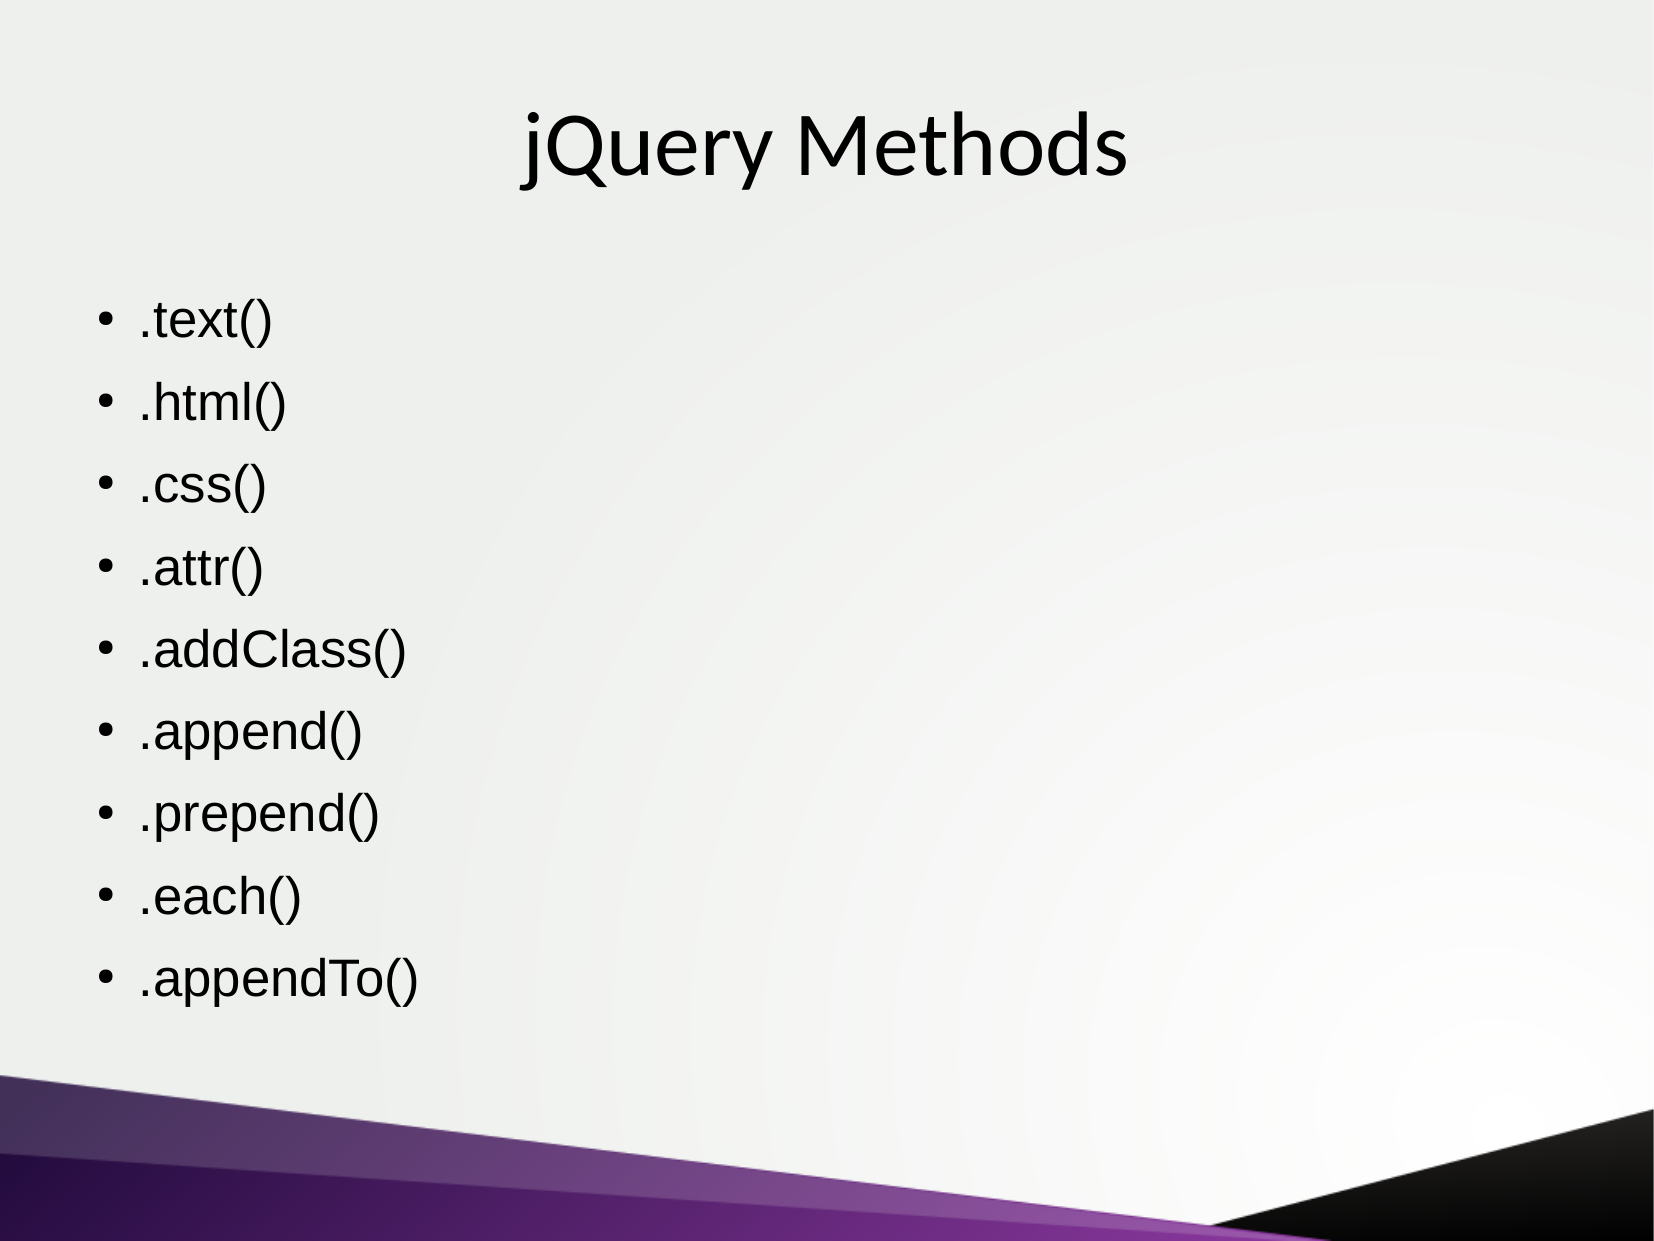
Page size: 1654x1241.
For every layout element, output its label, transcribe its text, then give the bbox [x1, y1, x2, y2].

picture [0, 0, 1654, 1241]
title jQuery Methods [82, 49, 1571, 257]
list .text() .html() .css() .attr() .addClass() .append() .prepend() .each() .appendTo() [82, 290, 1571, 1010]
